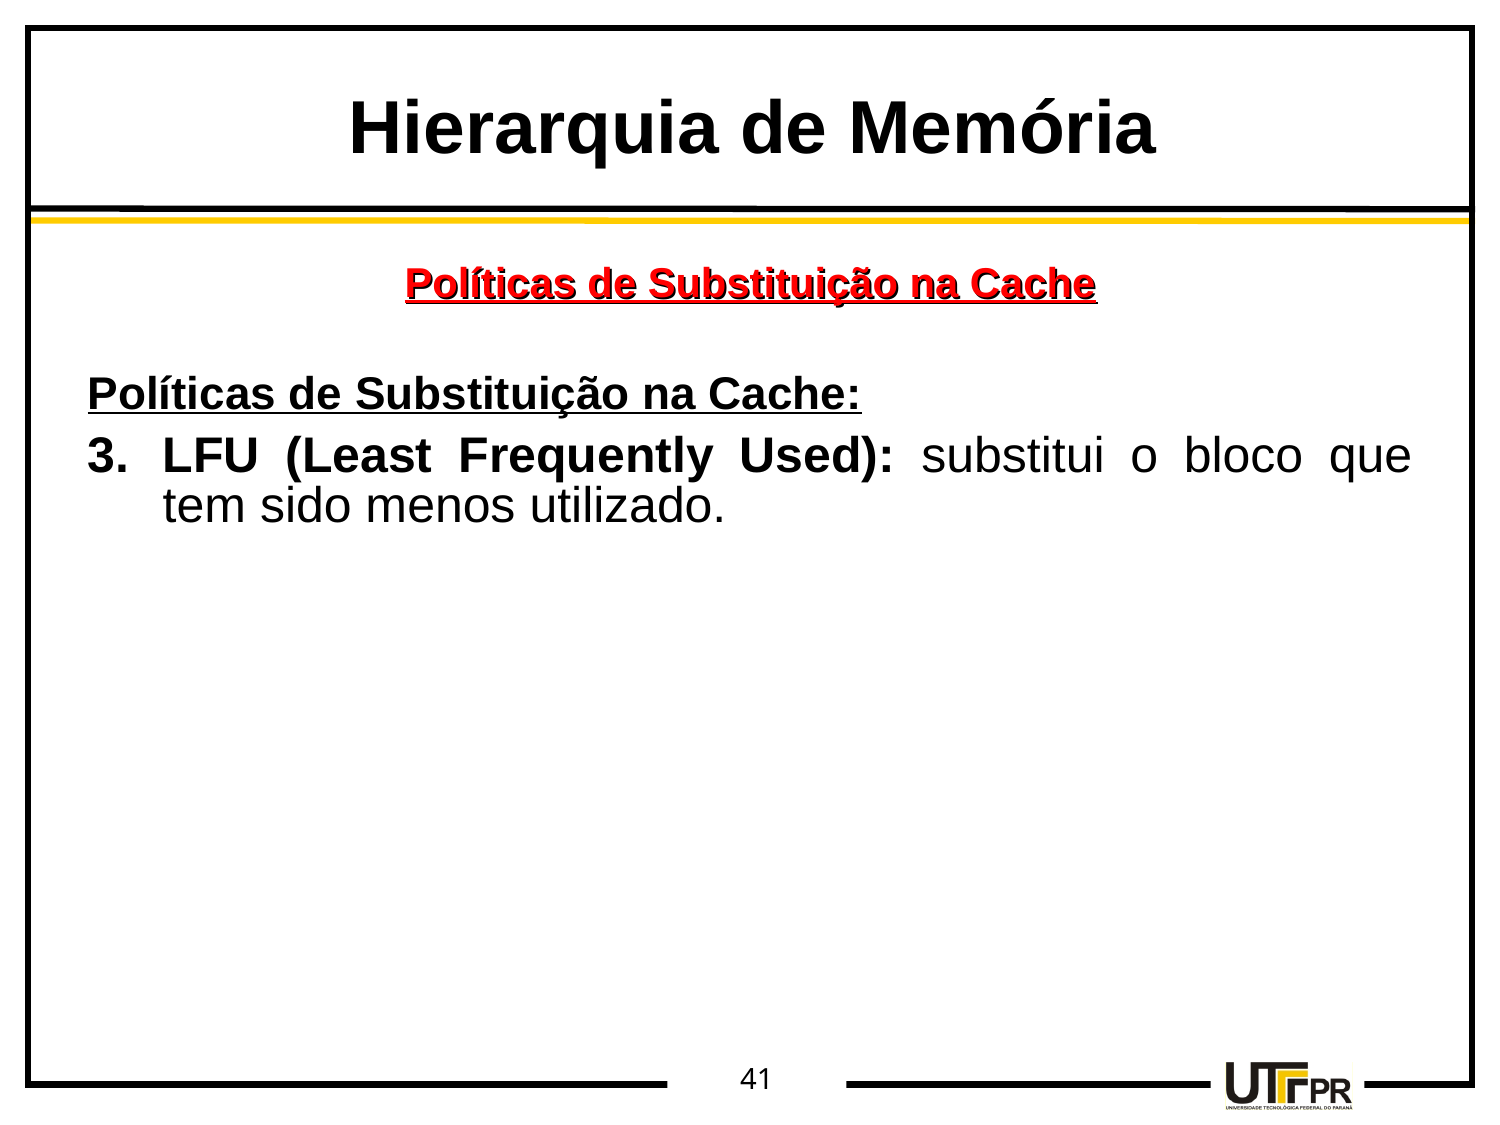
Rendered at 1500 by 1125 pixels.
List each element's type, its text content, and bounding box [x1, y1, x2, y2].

picture [1225, 1062, 1353, 1110]
title Hierarquia de Memória [29, 85, 1477, 180]
list Políticas de Substituição na Cache Políticas de Substituição na Cache: LFU (Least Frequently Used): substitui o bloco que tem sido menos utilizado. linha. [72, 257, 1428, 1027]
